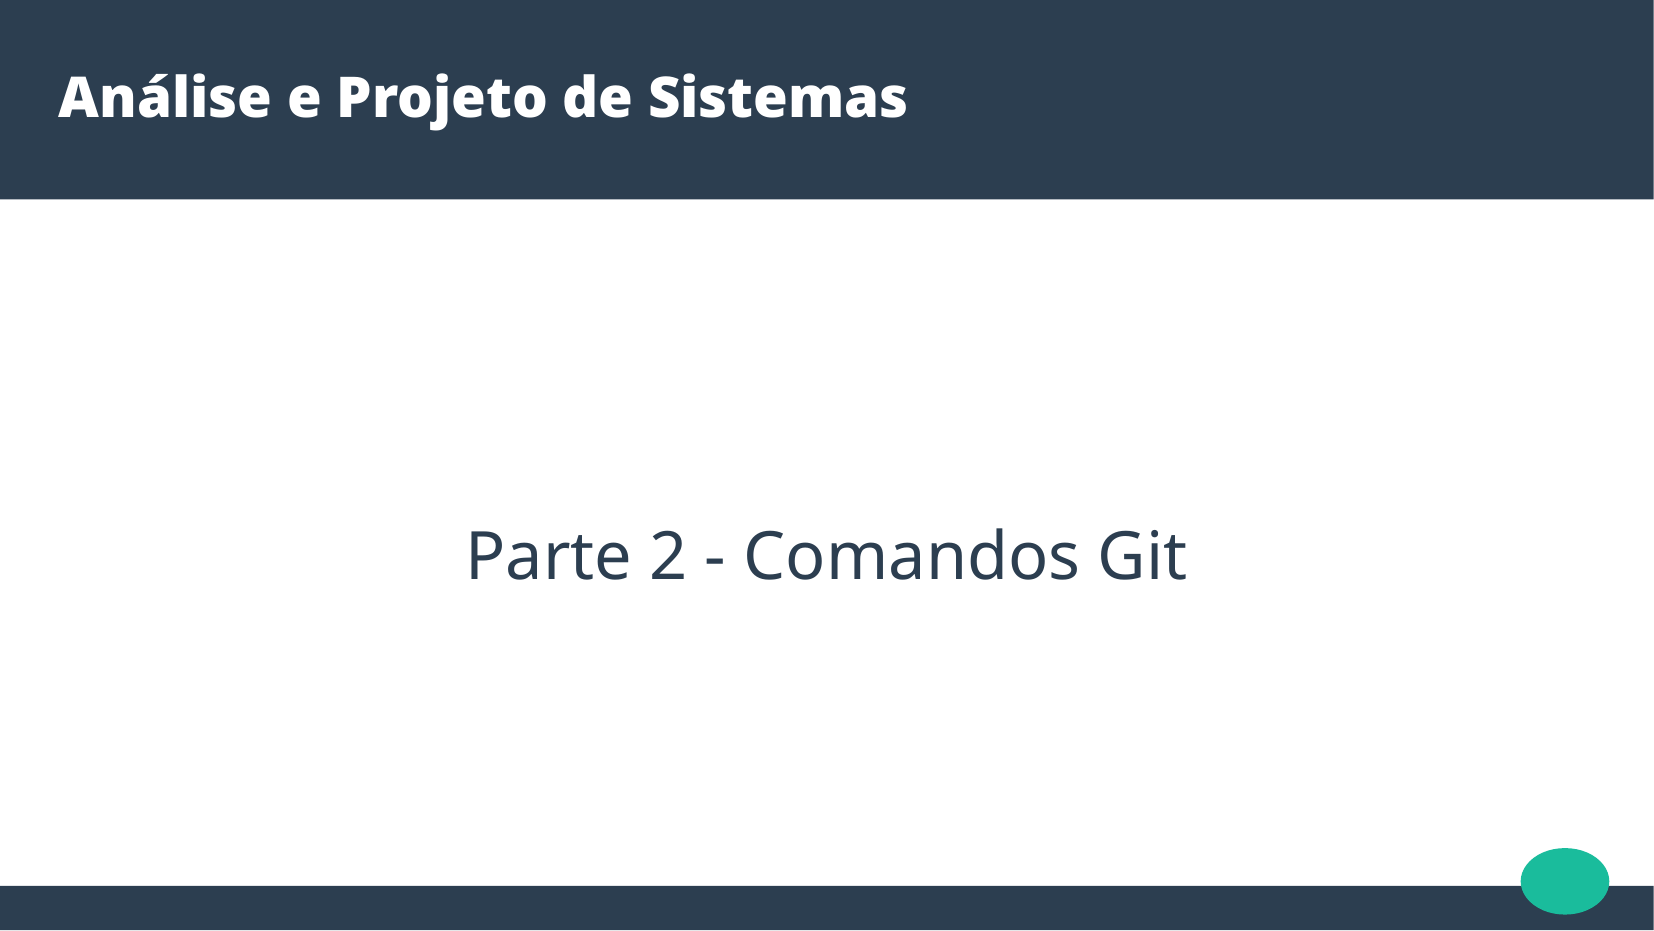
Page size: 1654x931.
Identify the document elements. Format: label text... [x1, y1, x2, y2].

title Análise e Projeto de Sistemas [59, 37, 1595, 156]
subtitle Parte 2 - Comandos Git [59, 243, 1595, 864]
